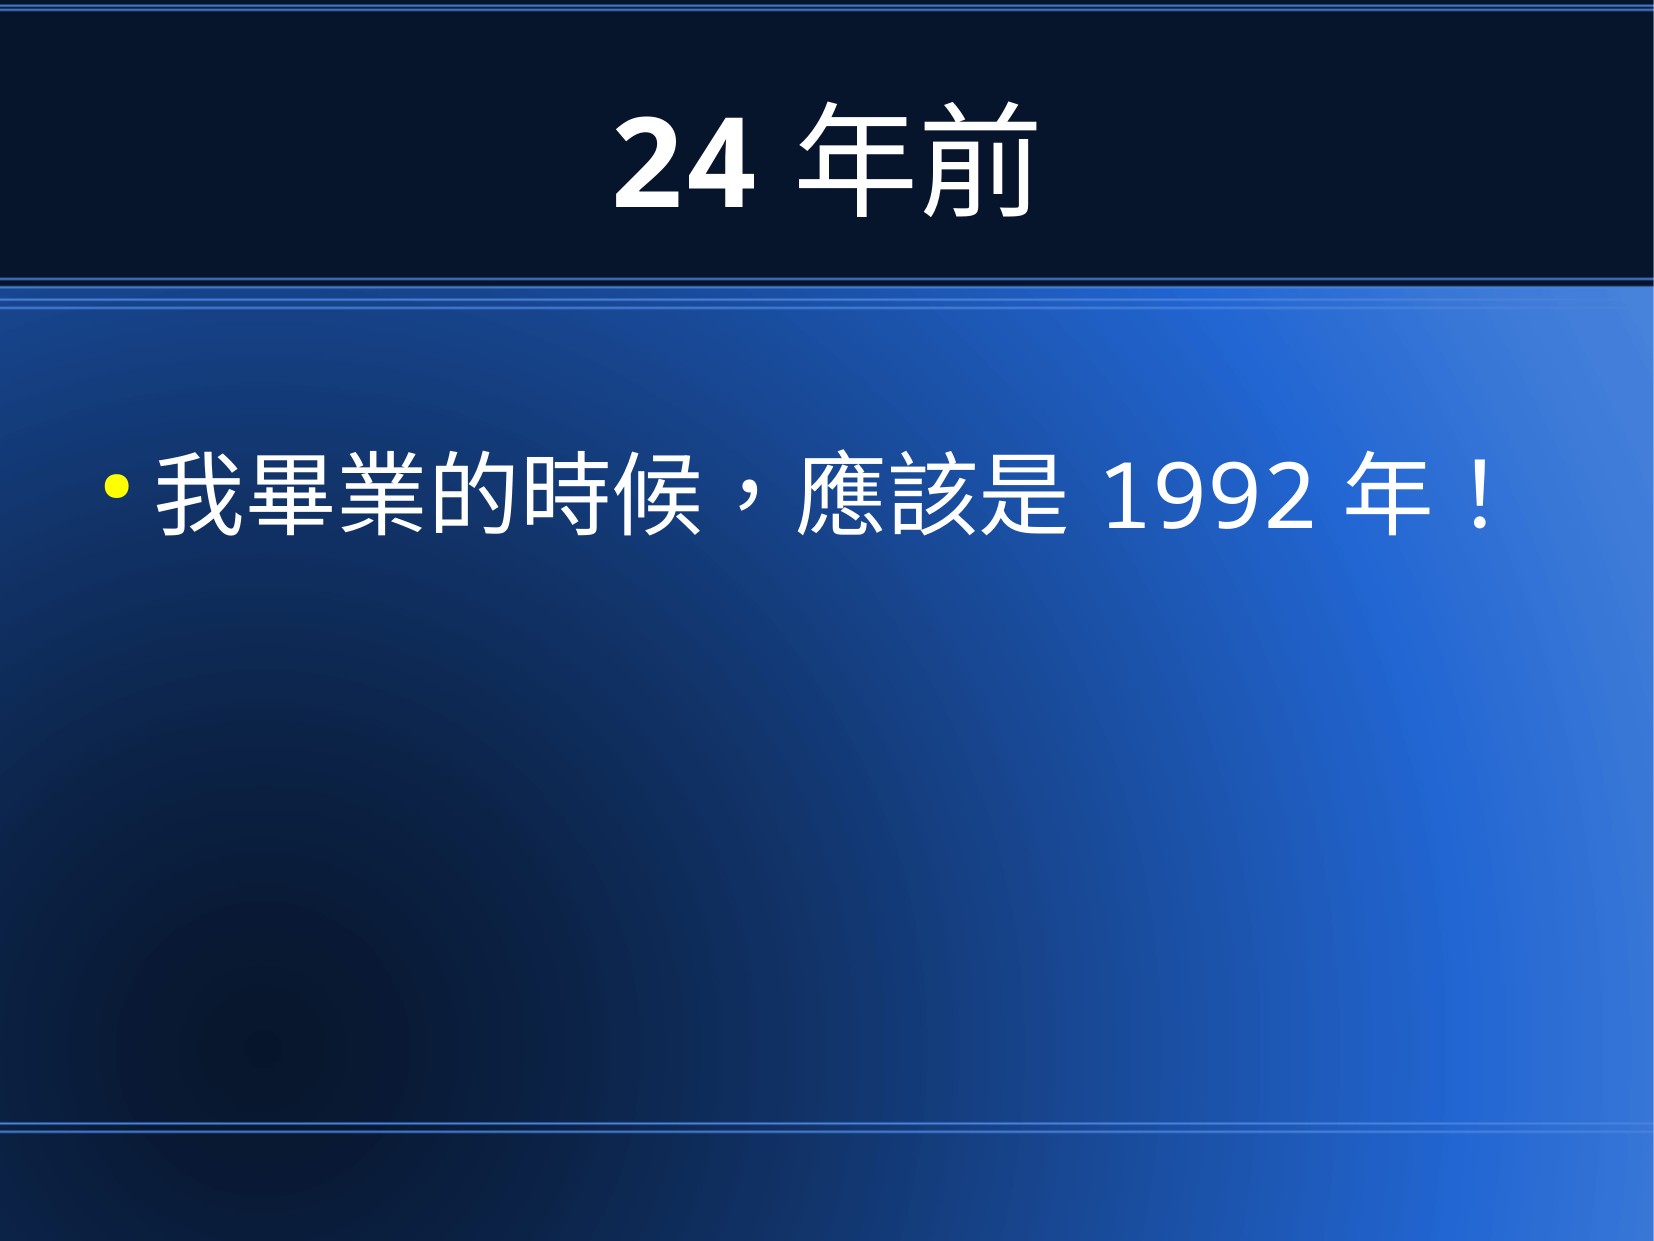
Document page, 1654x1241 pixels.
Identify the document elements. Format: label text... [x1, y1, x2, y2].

title 24年前 [82, 49, 1571, 257]
picture [0, 0, 1654, 1241]
list 我畢業的時候，應該是1992年！ [82, 355, 1571, 1241]
